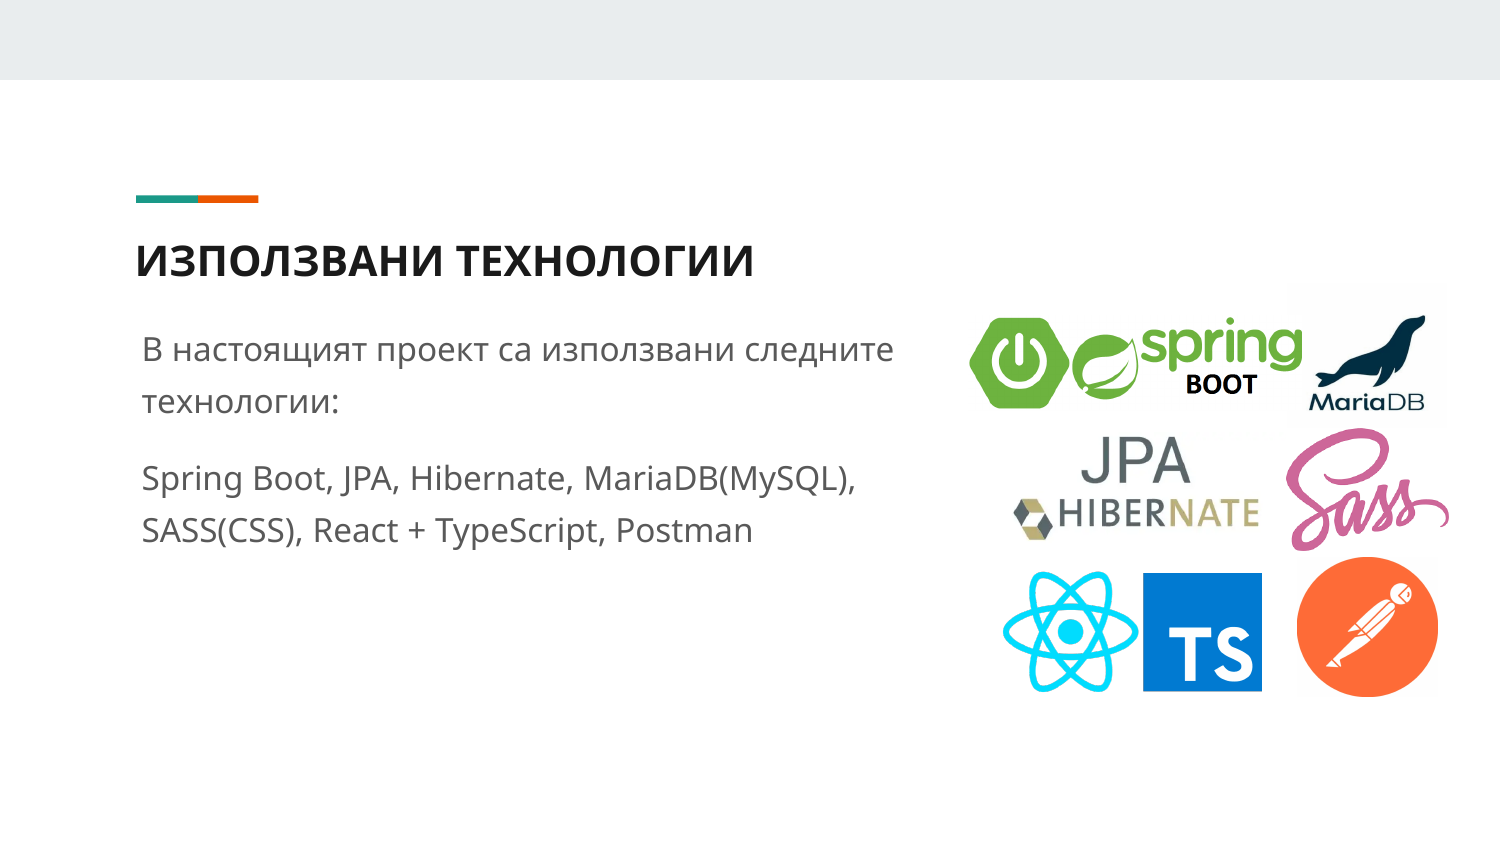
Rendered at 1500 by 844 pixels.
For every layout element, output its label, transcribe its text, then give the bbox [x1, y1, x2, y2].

picture [968, 283, 1449, 551]
title ИЗПОЛЗВАНИ ТЕХНОЛОГИИ [119, 216, 1381, 305]
picture [1297, 557, 1438, 697]
picture [998, 550, 1272, 714]
list В настоящият проект са използвани следните технологии: Spring Boot, JPA, Hibernate, MariaDB(MySQL), SASS(CSS), React + TypeScript, Postman [126, 304, 933, 676]
